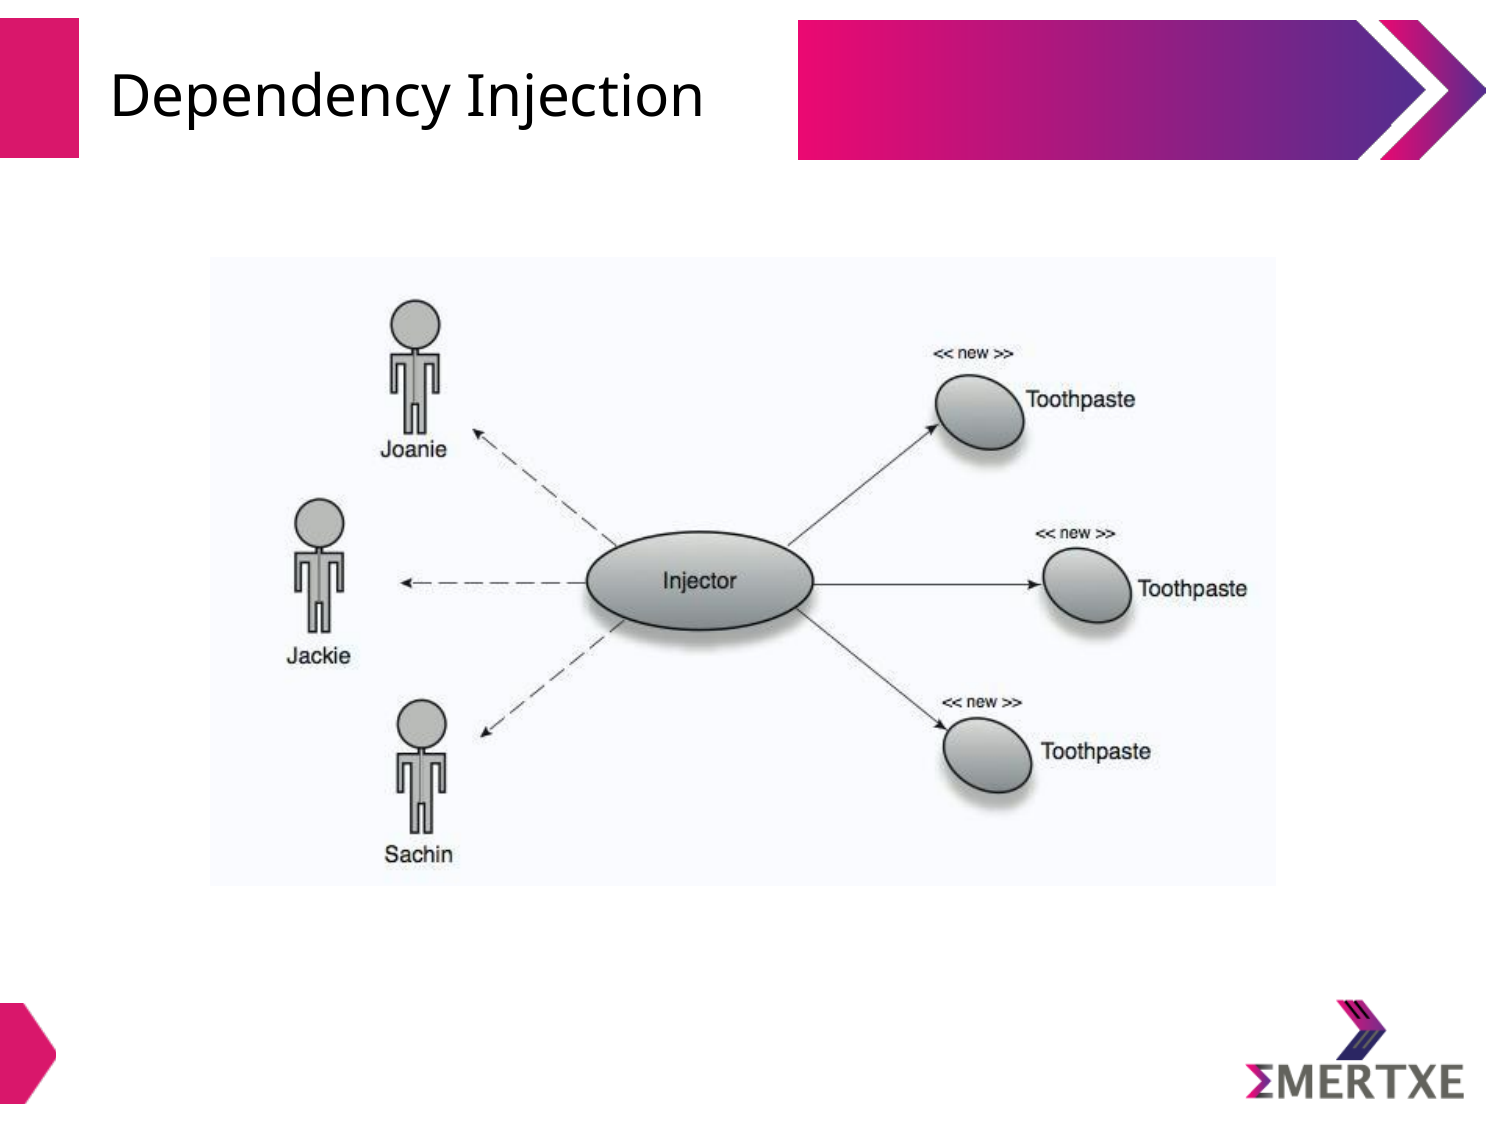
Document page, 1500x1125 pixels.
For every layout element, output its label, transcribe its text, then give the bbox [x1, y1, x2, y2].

picture [210, 257, 1276, 886]
picture [1245, 996, 1465, 1099]
picture [798, 20, 1486, 160]
text_box Dependency Injection [94, 47, 780, 131]
